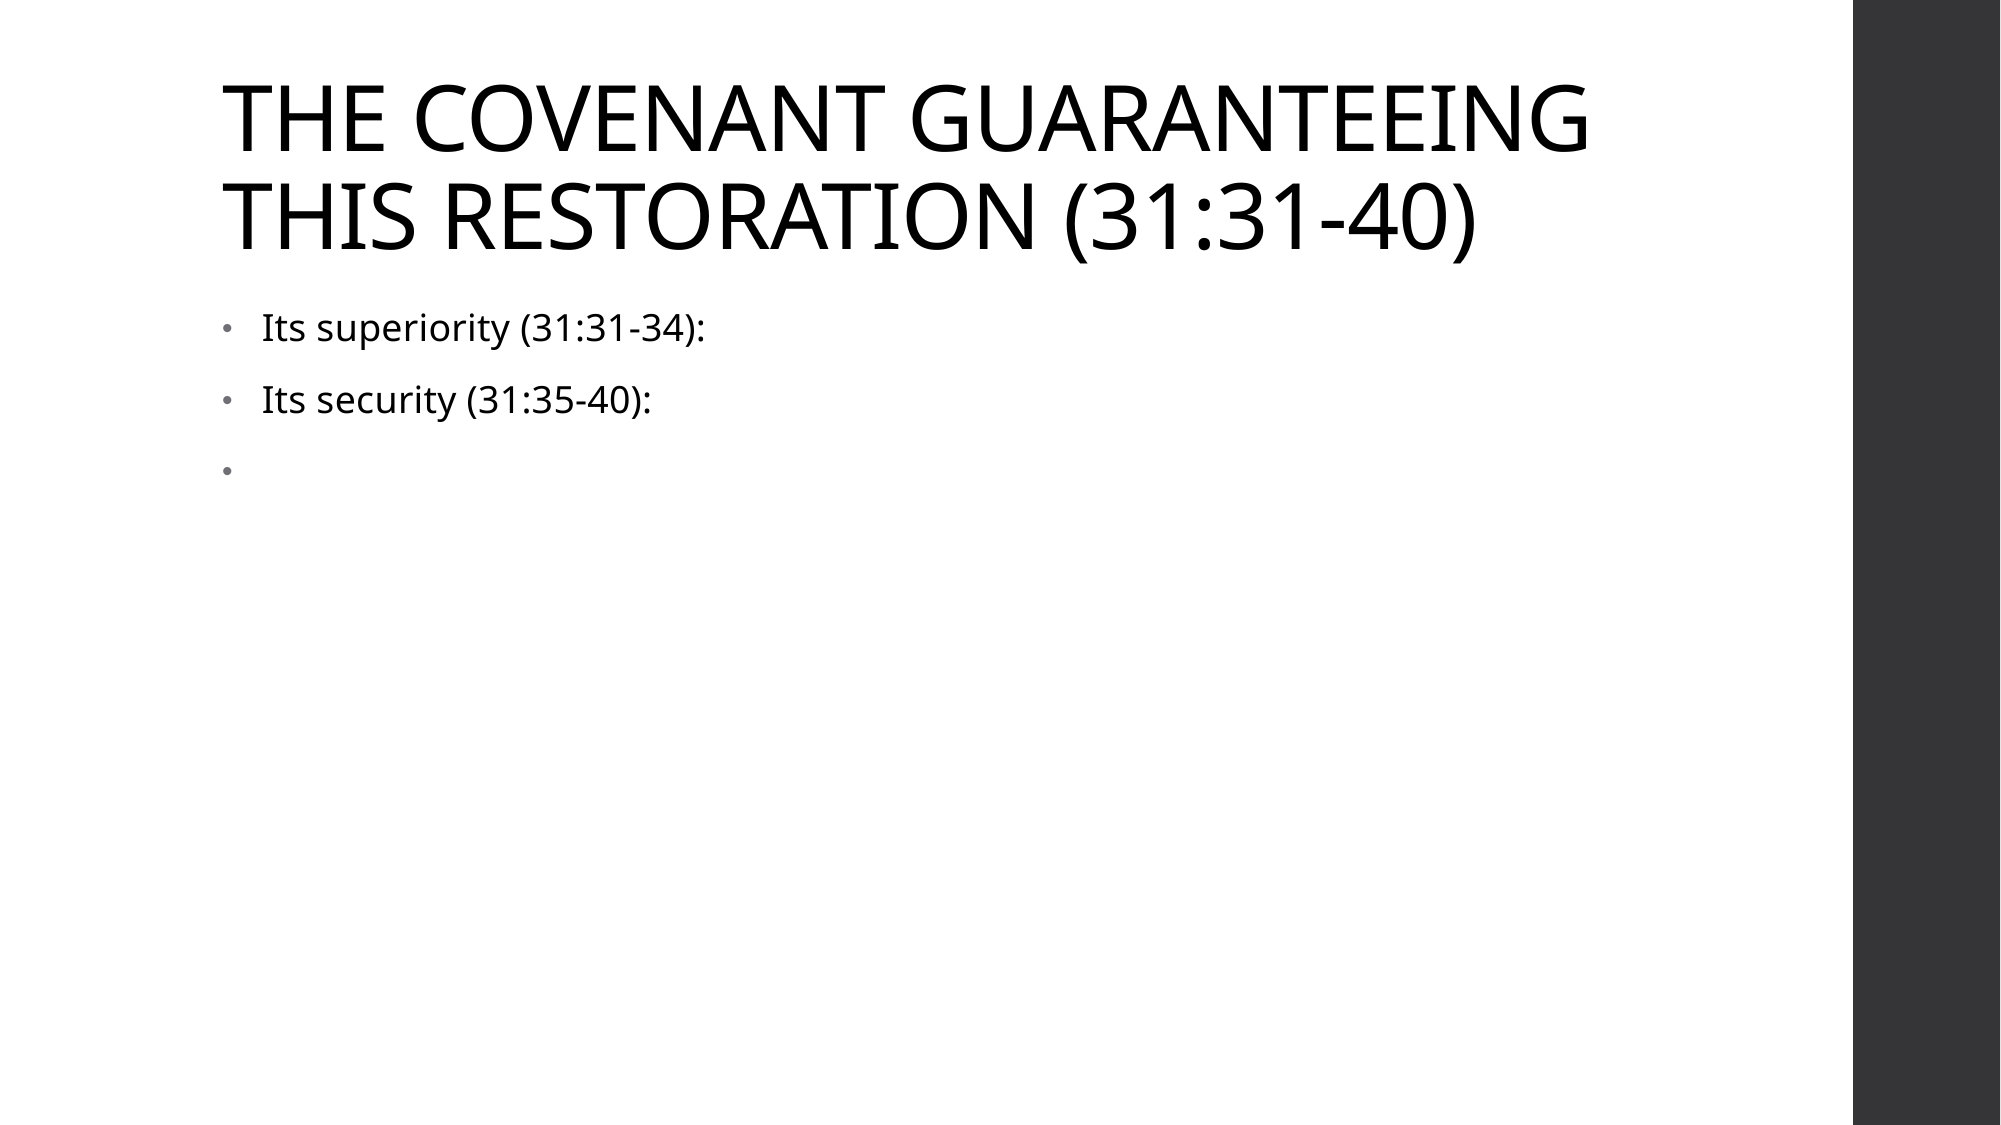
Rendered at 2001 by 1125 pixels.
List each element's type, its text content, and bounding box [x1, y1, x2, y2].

list Its superiority (31:31-34): Its security (31:35-40): [206, 299, 1617, 1014]
title THE COVENANT GUARANTEEING THIS RESTORATION (31:31-40) [206, 60, 1797, 278]
